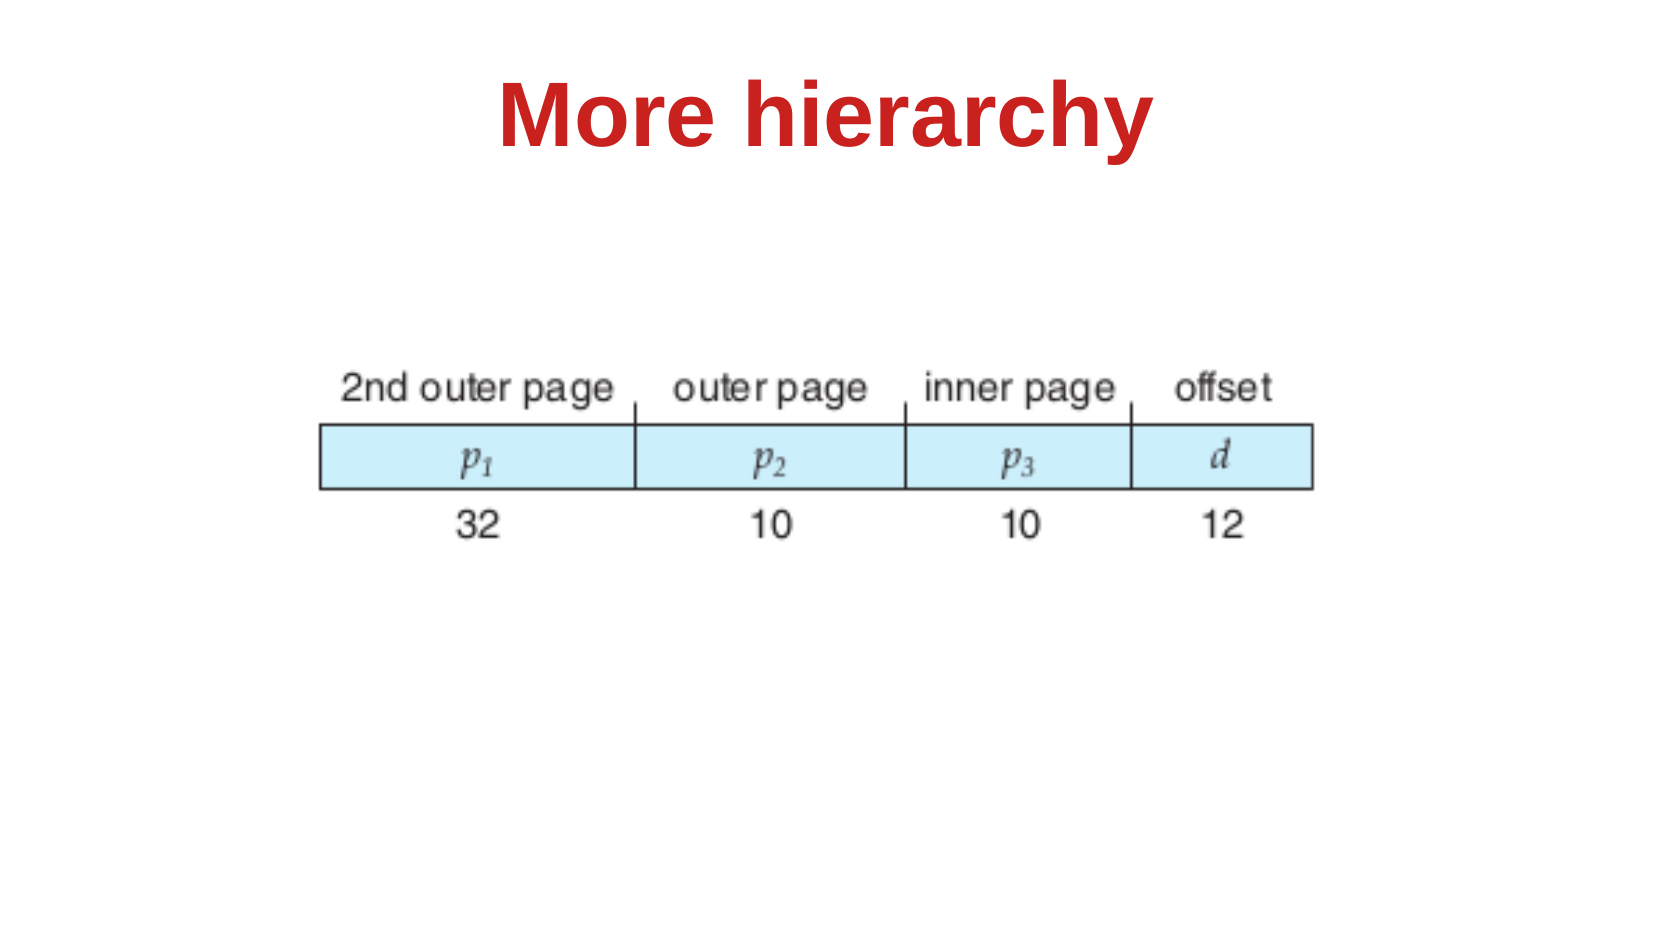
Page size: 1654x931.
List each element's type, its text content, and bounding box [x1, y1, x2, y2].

title More hierarchy [82, 37, 1571, 193]
picture [200, 318, 1404, 564]
